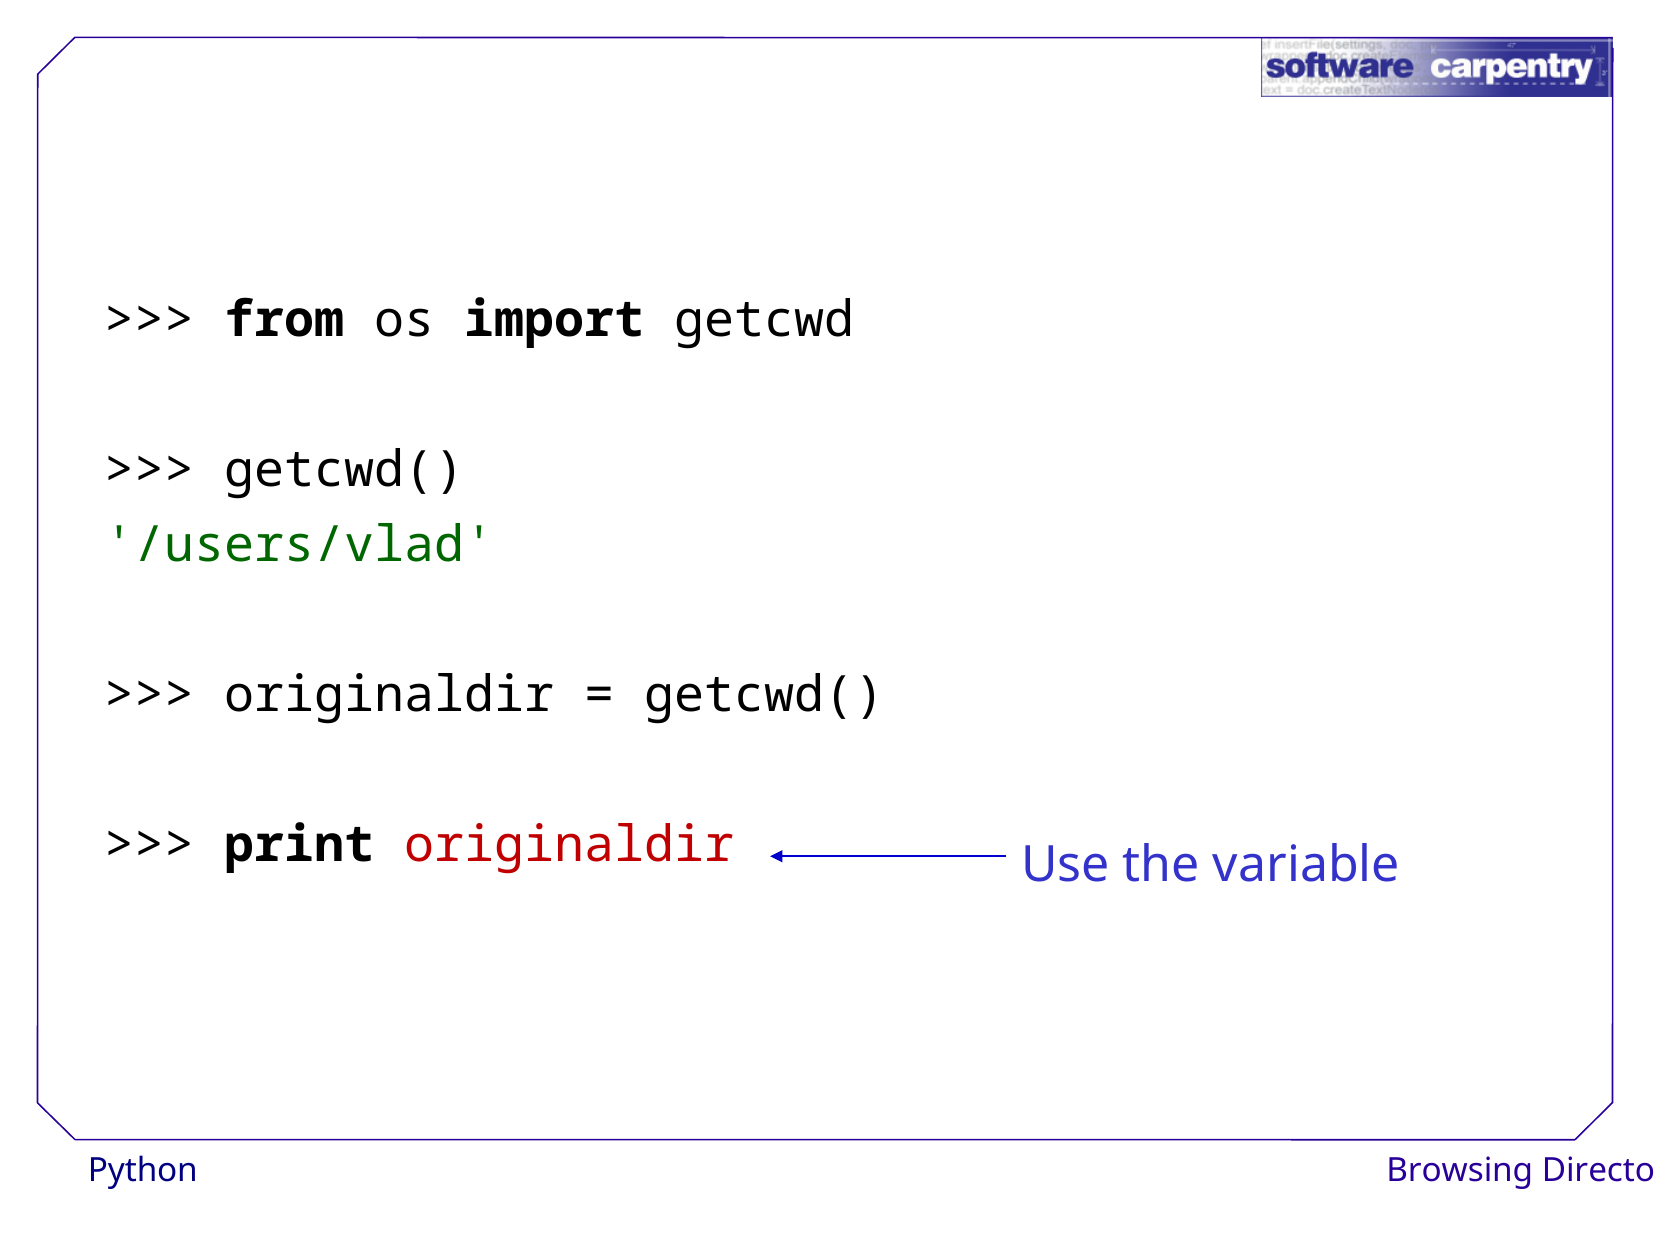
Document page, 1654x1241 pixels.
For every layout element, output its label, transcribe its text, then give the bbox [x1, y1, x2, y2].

text_box Use the variable [1006, 809, 1385, 904]
text_box >>> from os import getcwd >>> getcwd() '/users/vlad' >>> originaldir = getcwd() >>> print originaldir [89, 128, 1512, 1037]
picture [1261, 39, 1613, 97]
